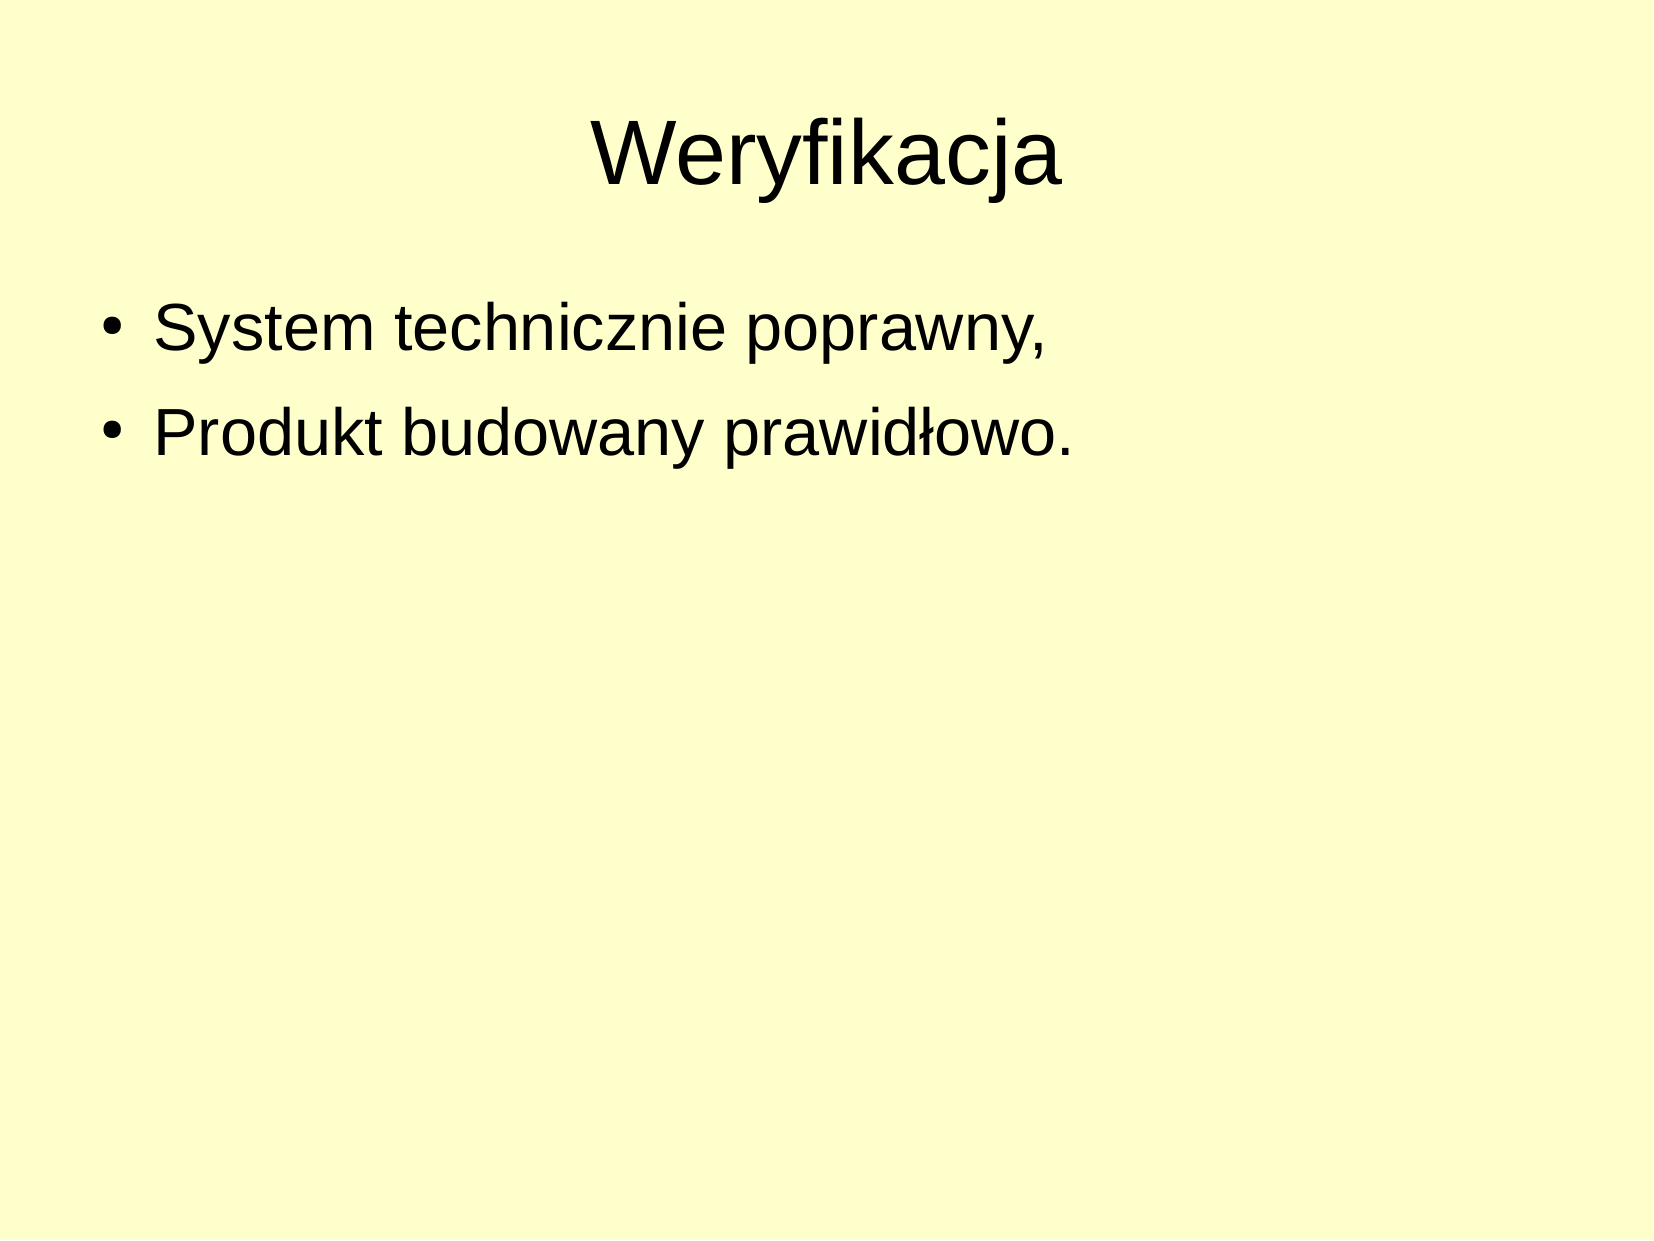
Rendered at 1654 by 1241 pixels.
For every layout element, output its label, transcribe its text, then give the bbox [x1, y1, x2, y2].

title Weryfikacja [82, 49, 1571, 257]
list System technicznie poprawny, Produkt budowany prawidłowo. [82, 290, 1571, 1109]
